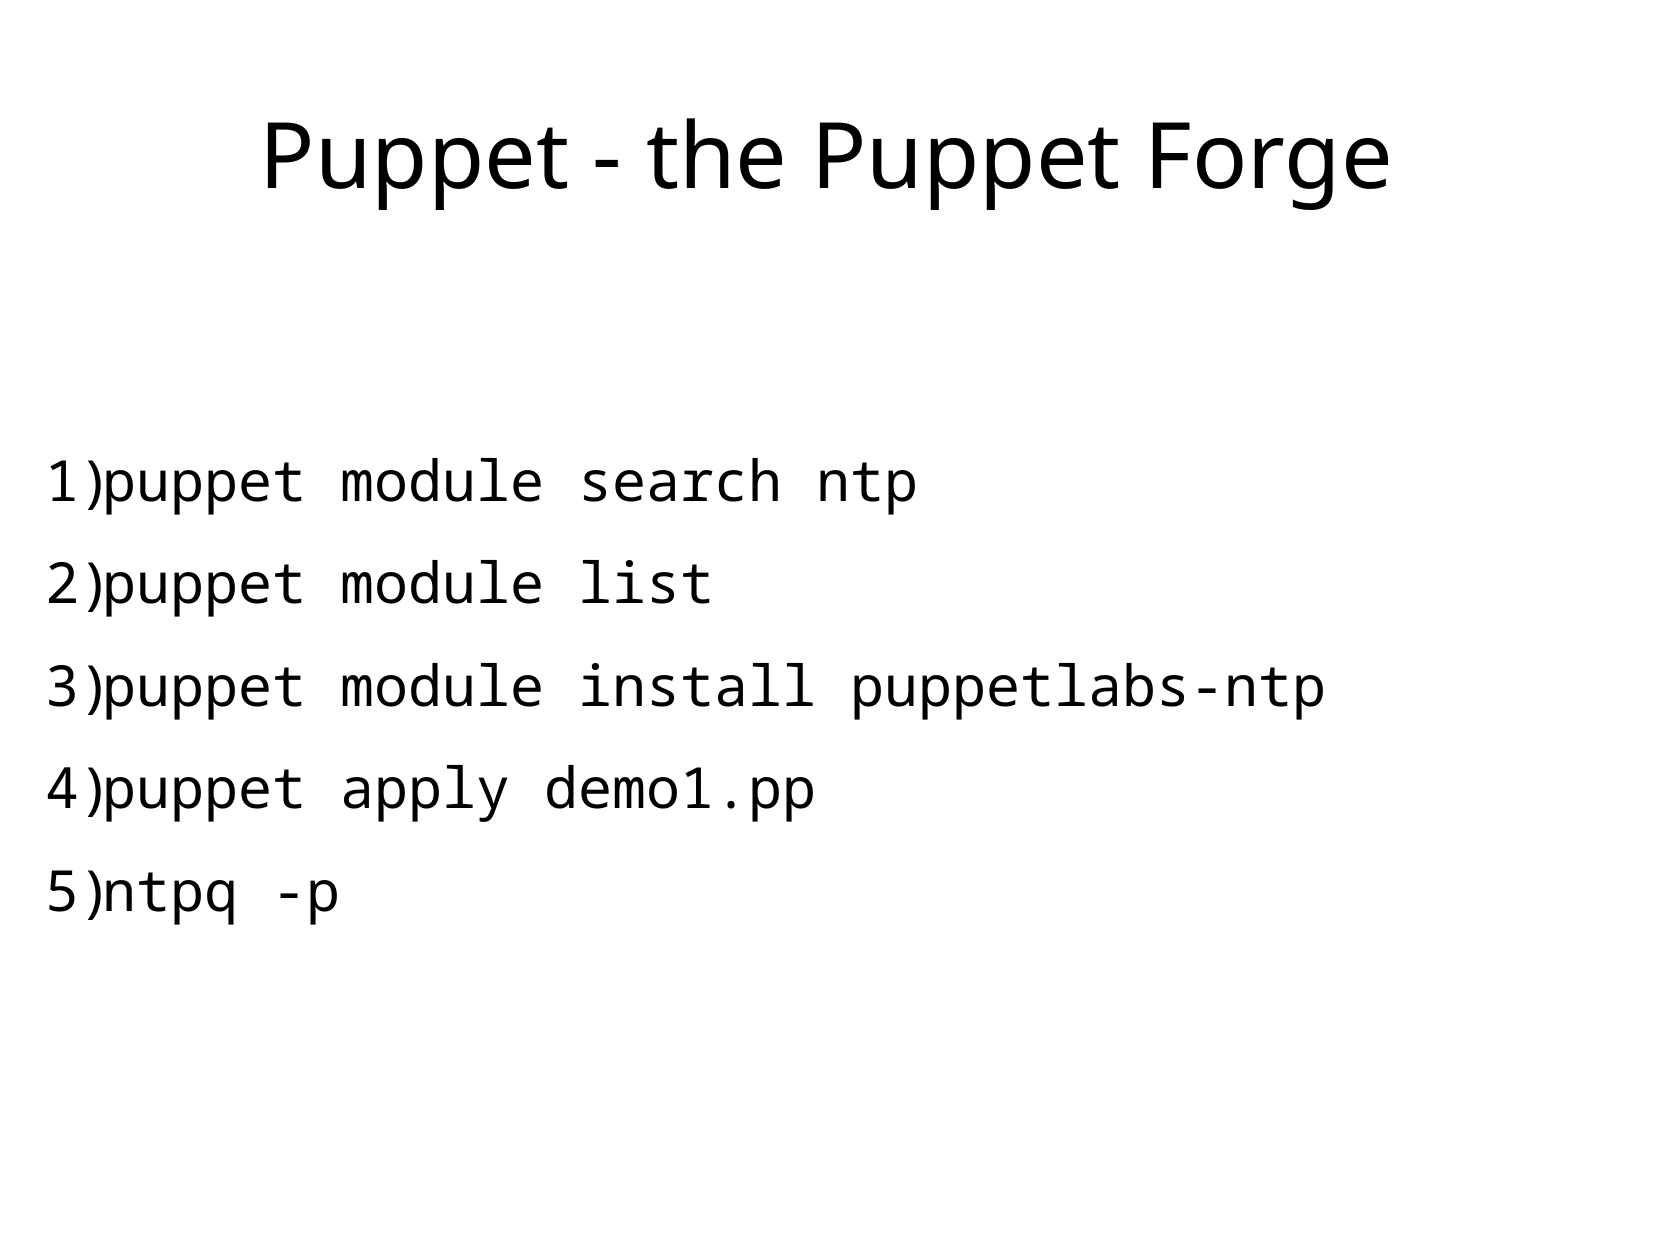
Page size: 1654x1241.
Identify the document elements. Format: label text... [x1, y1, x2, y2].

list puppet module search ntp puppet module list puppet module install puppetlabs-ntp puppet apply demo1.pp ntpq -p [30, 440, 1598, 931]
title Puppet - the Puppet Forge [82, 49, 1571, 257]
